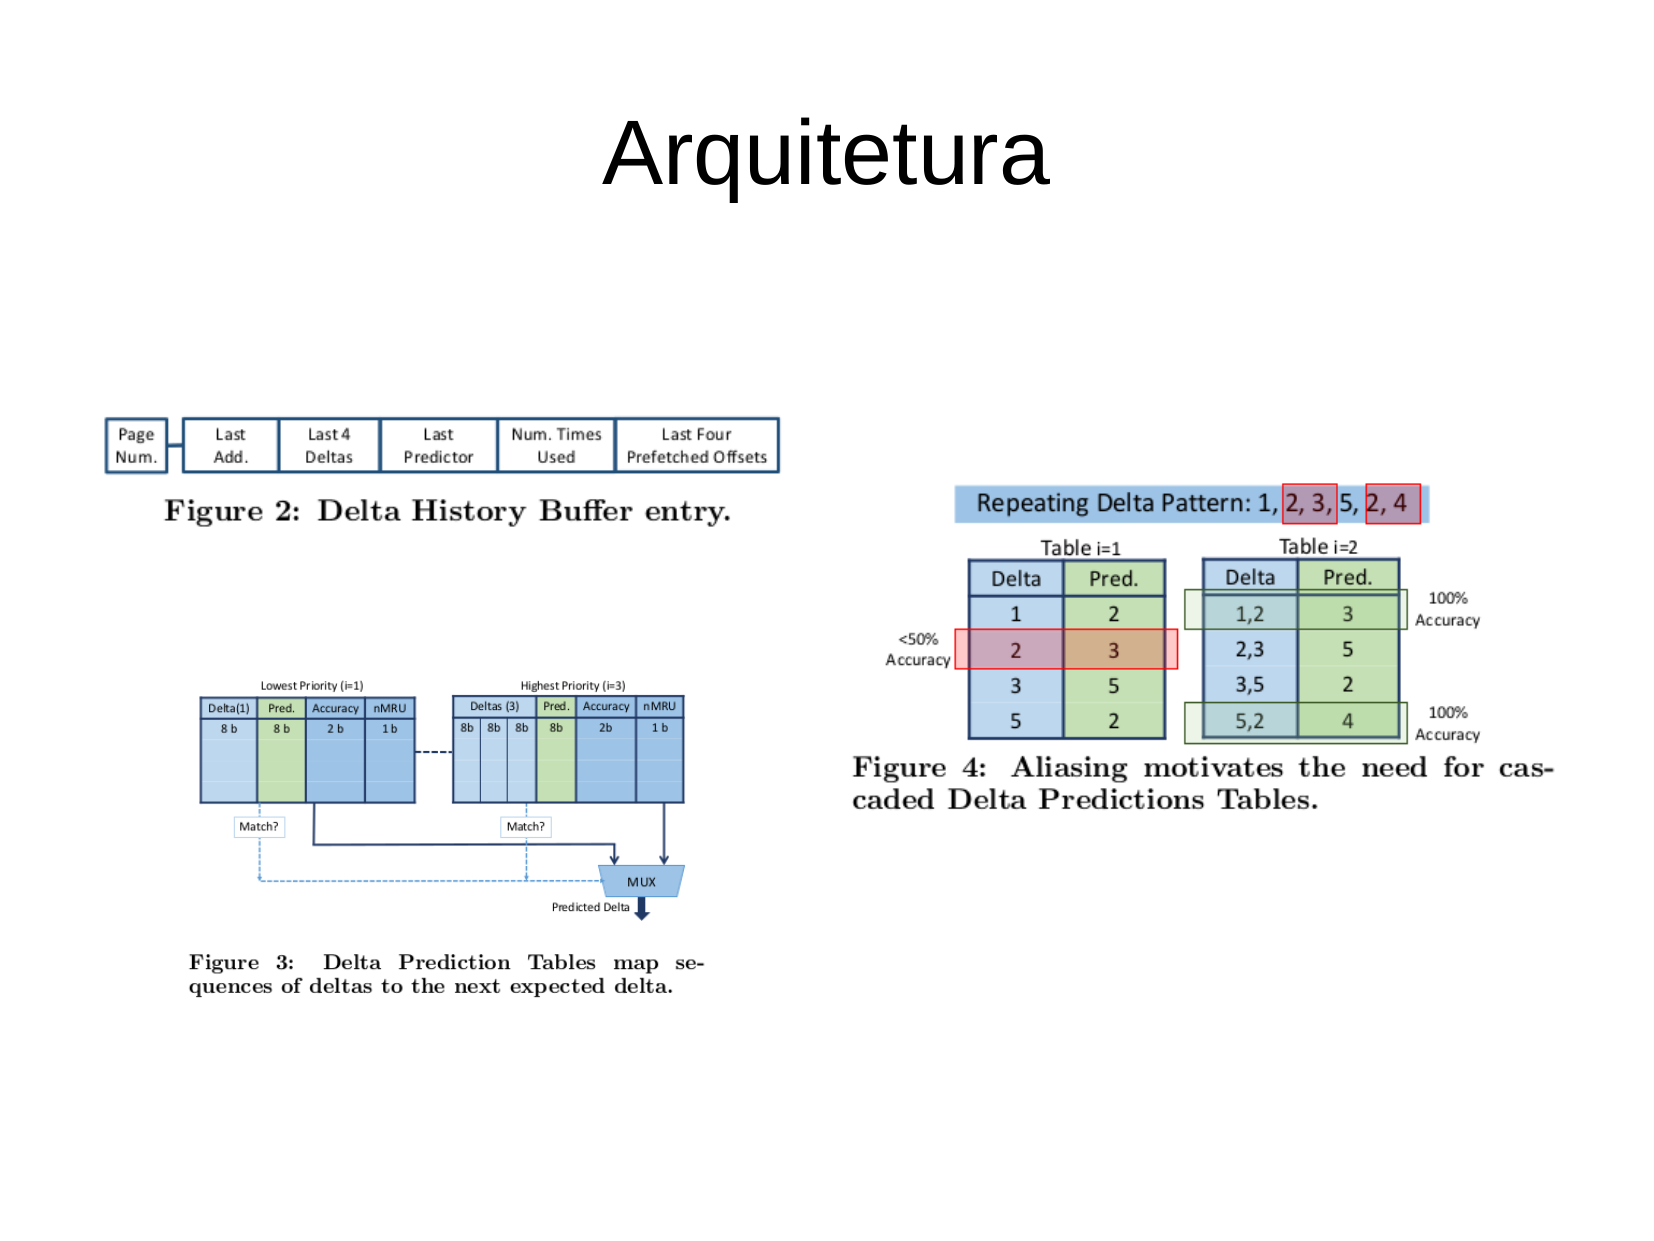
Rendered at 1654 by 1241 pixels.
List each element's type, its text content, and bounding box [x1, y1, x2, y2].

picture [845, 466, 1572, 834]
title Arquitetura [82, 49, 1571, 257]
picture [178, 665, 713, 1009]
picture [82, 384, 809, 539]
